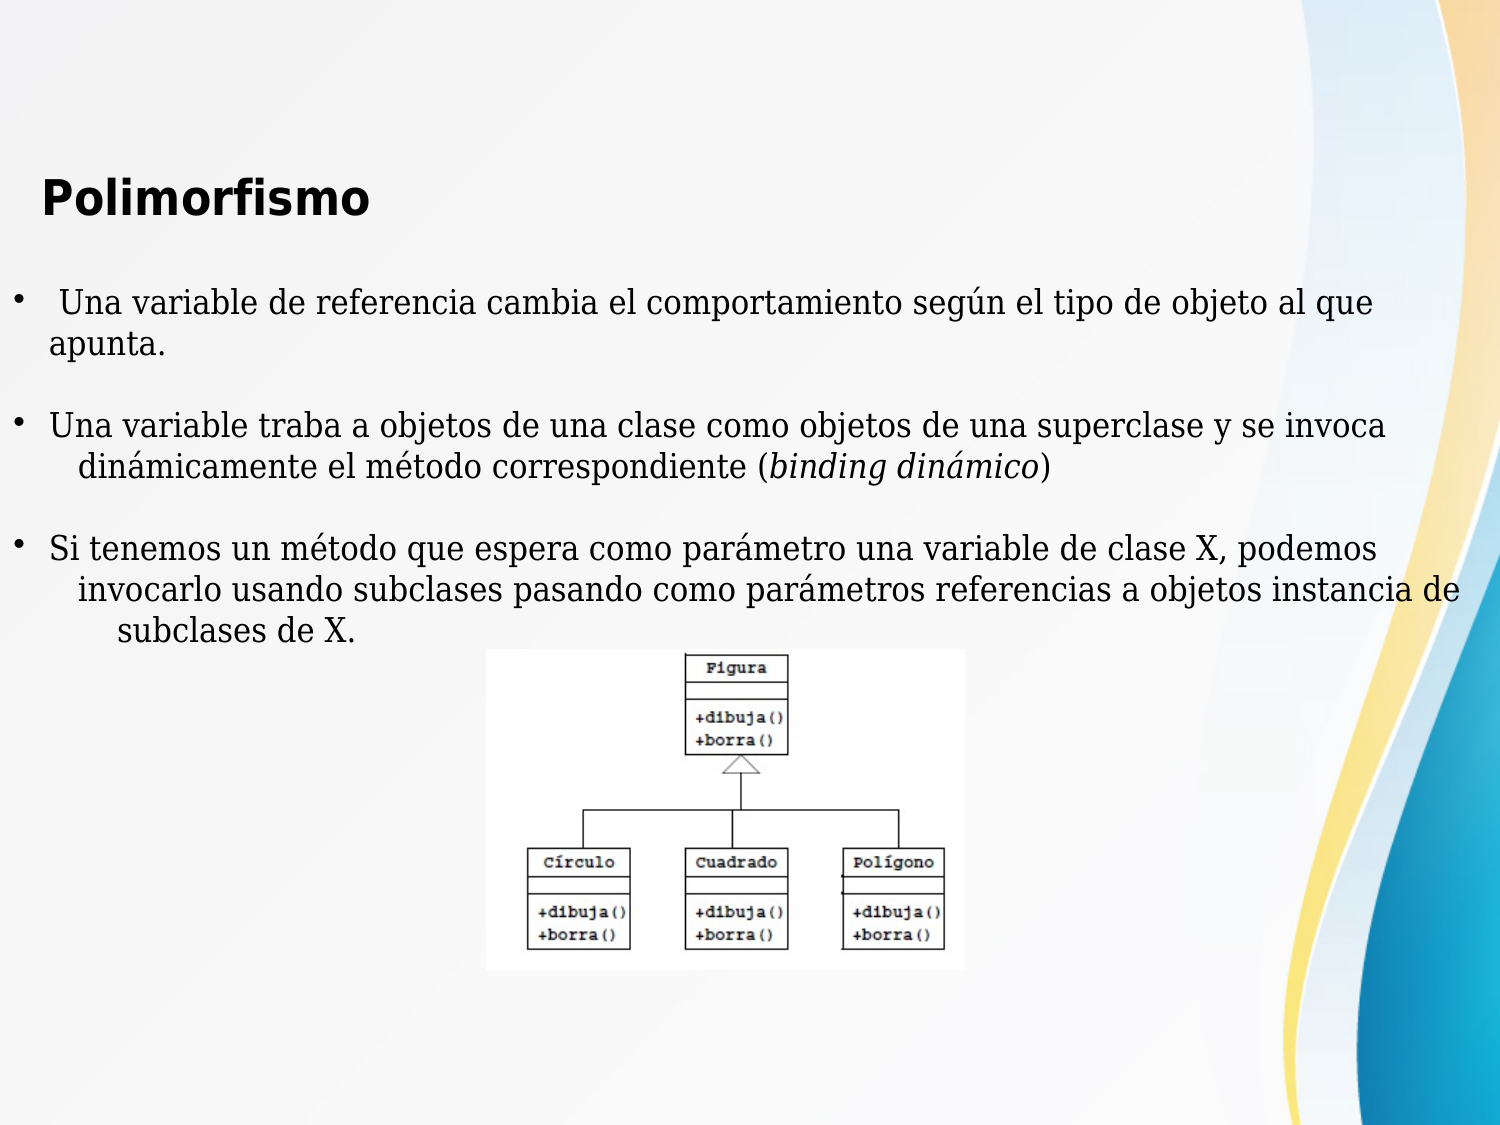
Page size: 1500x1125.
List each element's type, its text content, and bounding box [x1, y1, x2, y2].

text_box Una variable de referencia cambia el comportamiento según el tipo de objeto al que apunta. Una variable traba a objetos de una clase como objetos de una superclase y se invoca dinámicamente el método correspondiente (binding dinámico) Si tenemos un método que espera como parámetro una variable de clase X, podemos invocarlo usando subclases pasando como parámetros referencias a objetos instancia de subclases de X. [0, 273, 1500, 603]
text_box Polimorfismo [28, 159, 1475, 231]
picture [0, 0, 1500, 273]
picture [0, 603, 1500, 1125]
